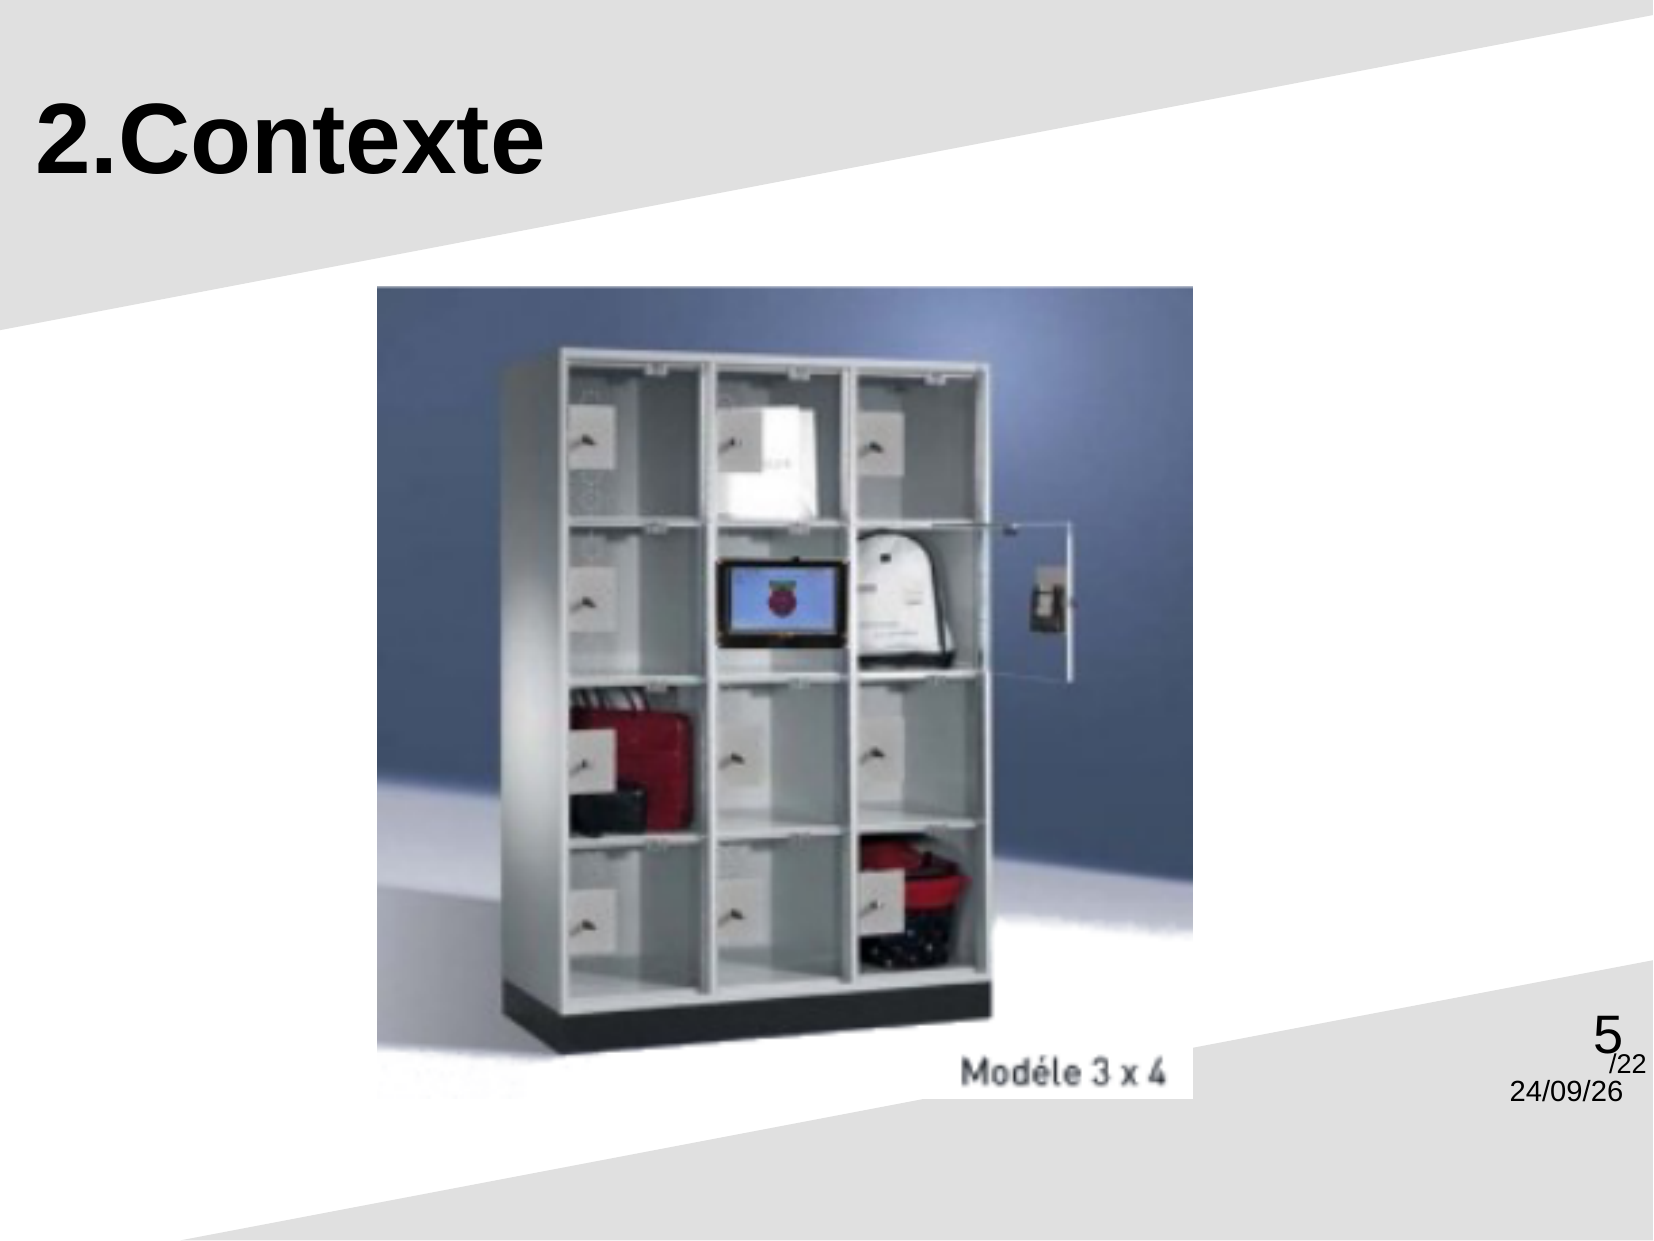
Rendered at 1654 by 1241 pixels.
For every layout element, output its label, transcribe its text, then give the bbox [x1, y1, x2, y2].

text_box /22 [1594, 1041, 1653, 1087]
title 2.Contexte [35, 35, 1524, 243]
picture [377, 286, 1193, 1099]
